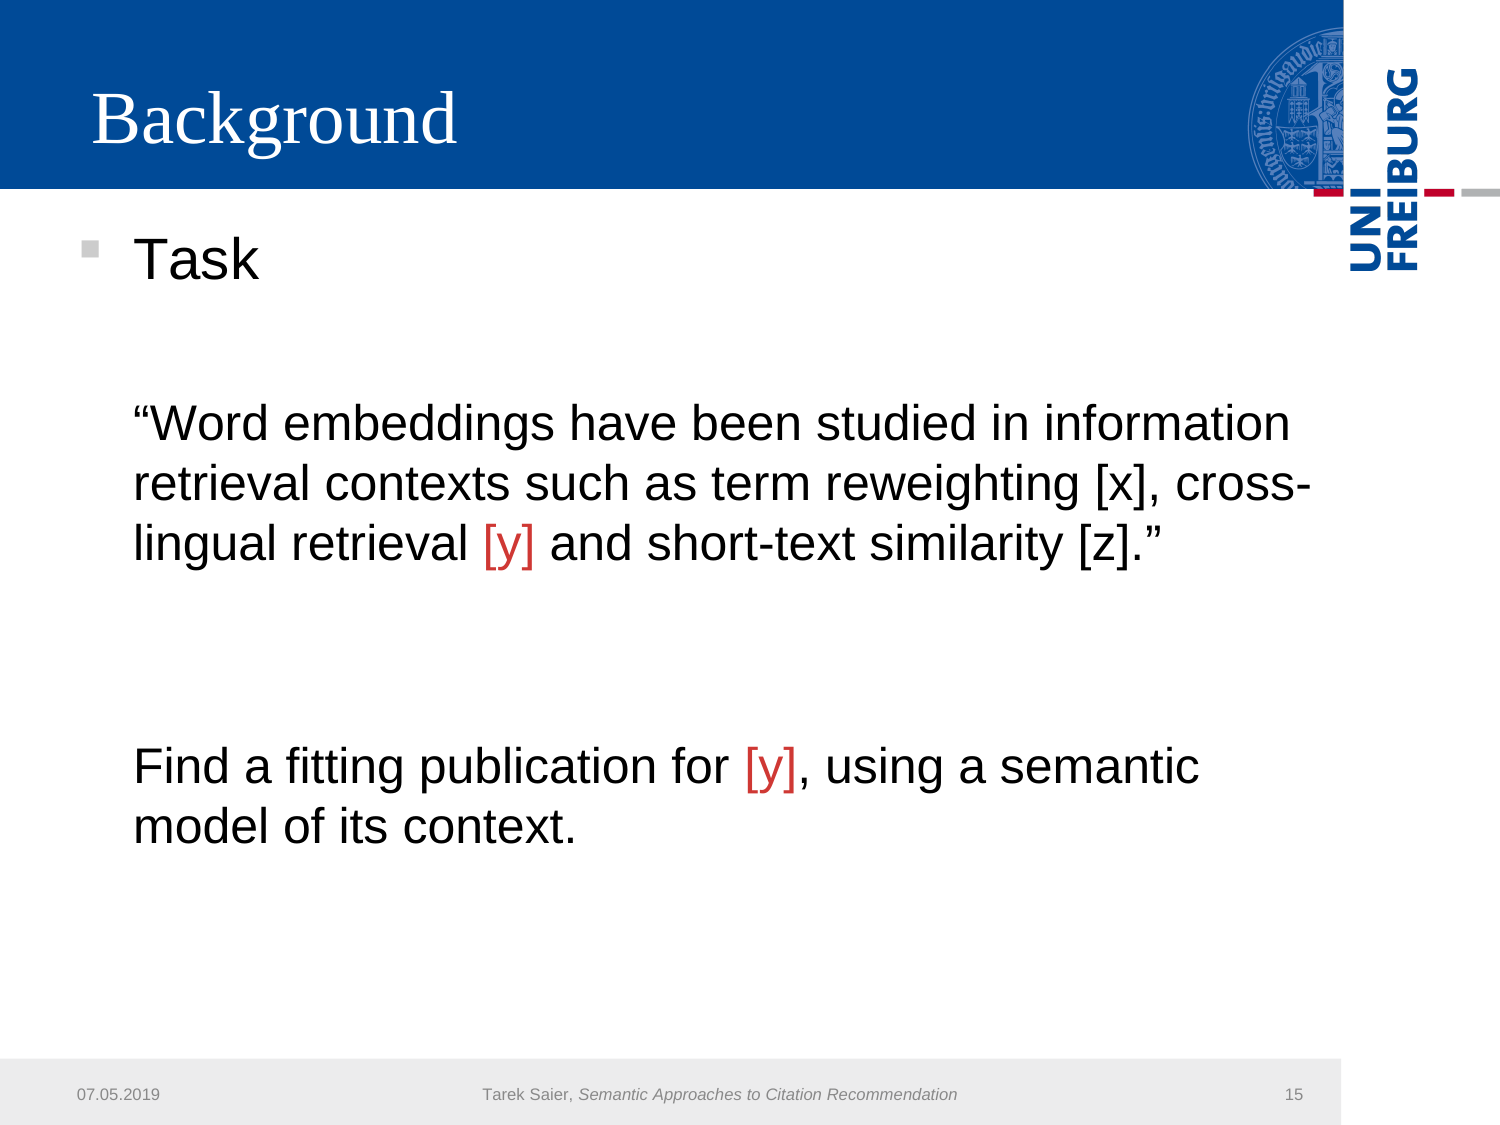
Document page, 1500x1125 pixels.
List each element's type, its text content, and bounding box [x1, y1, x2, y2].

title Background [76, 49, 1235, 178]
picture [0, 0, 1500, 271]
list Task “Word embeddings have been studied in information retrieval contexts such as term reweighting [x], cross-lingual retrieval [y] and short-text similarity [z].” Find a fitting publication for [y], using a semantic model of its context. [76, 221, 1341, 1010]
